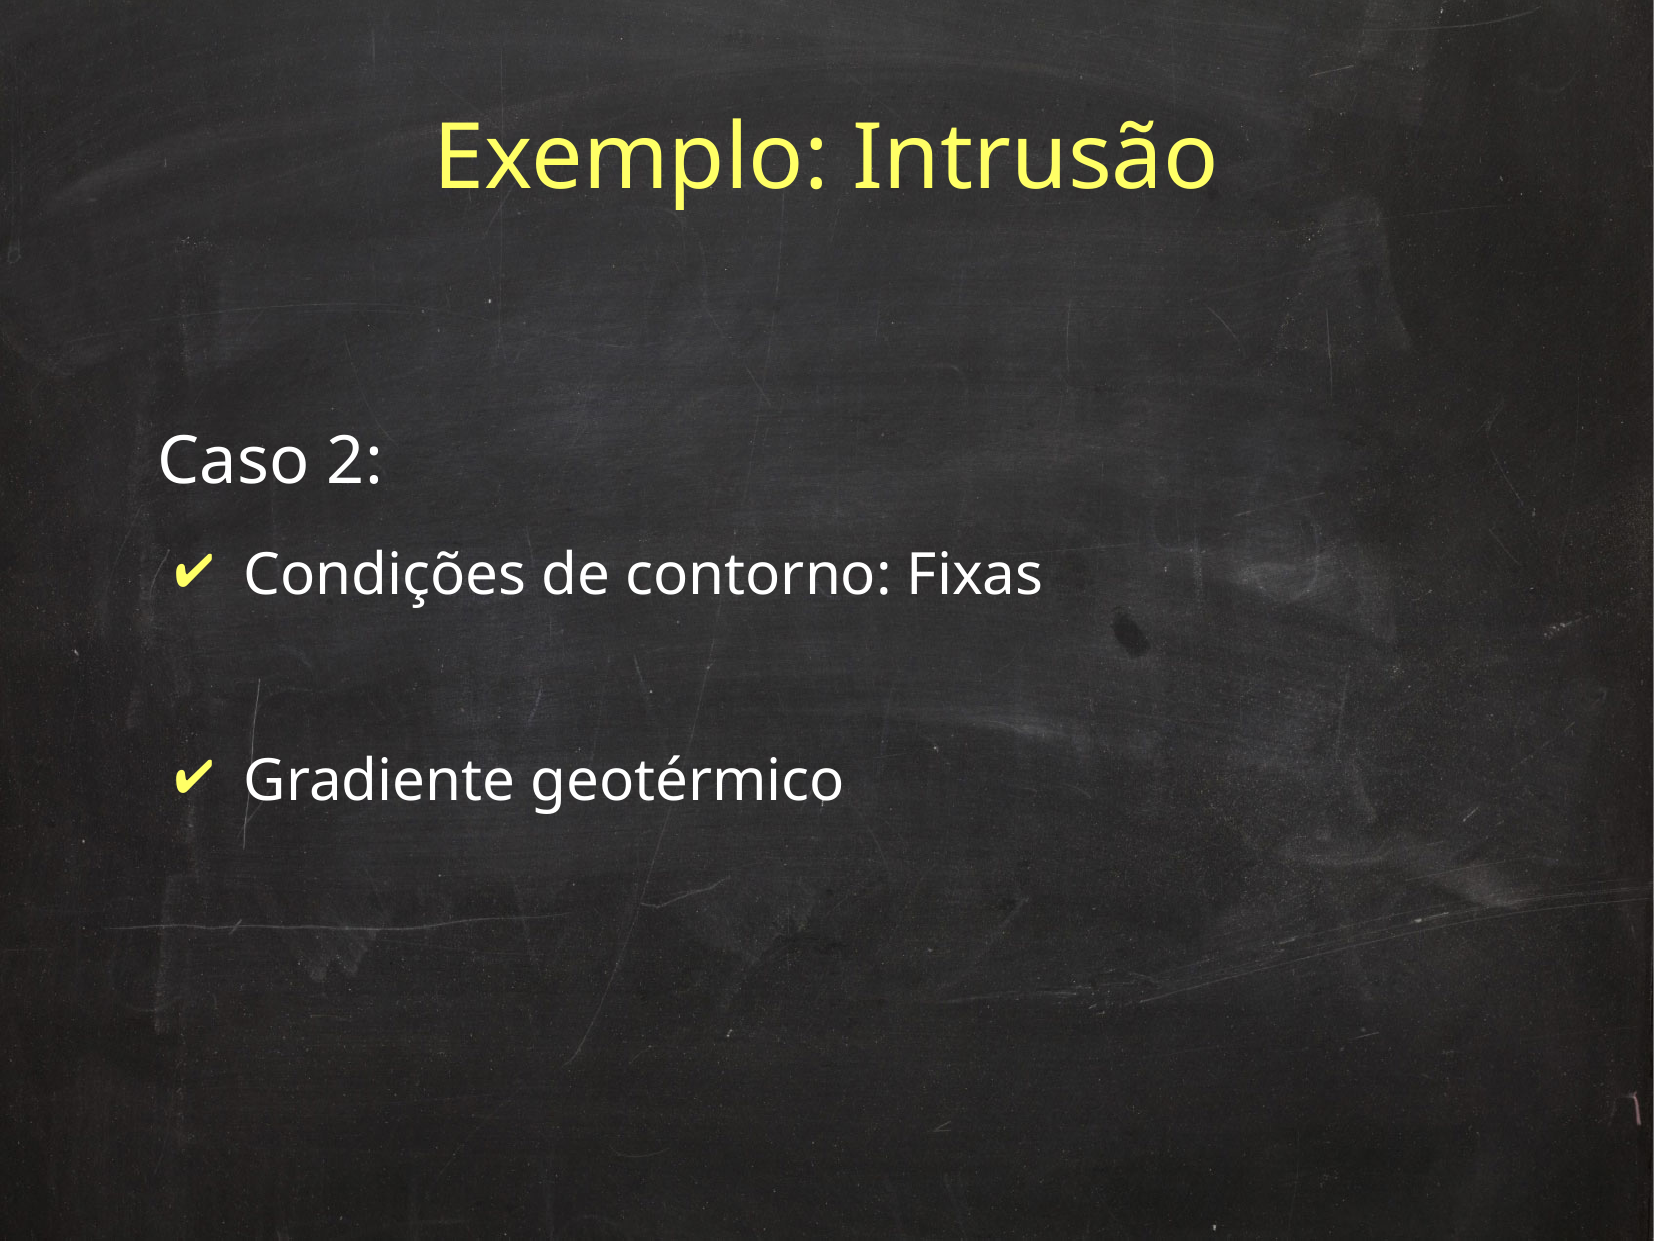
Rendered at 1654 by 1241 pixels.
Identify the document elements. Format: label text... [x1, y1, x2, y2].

picture [0, 0, 1654, 1241]
list Caso 2: Condições de contorno: Fixas Gradiente geotérmico [86, 412, 1576, 1232]
title Exemplo: Intrusão [82, 49, 1571, 257]
